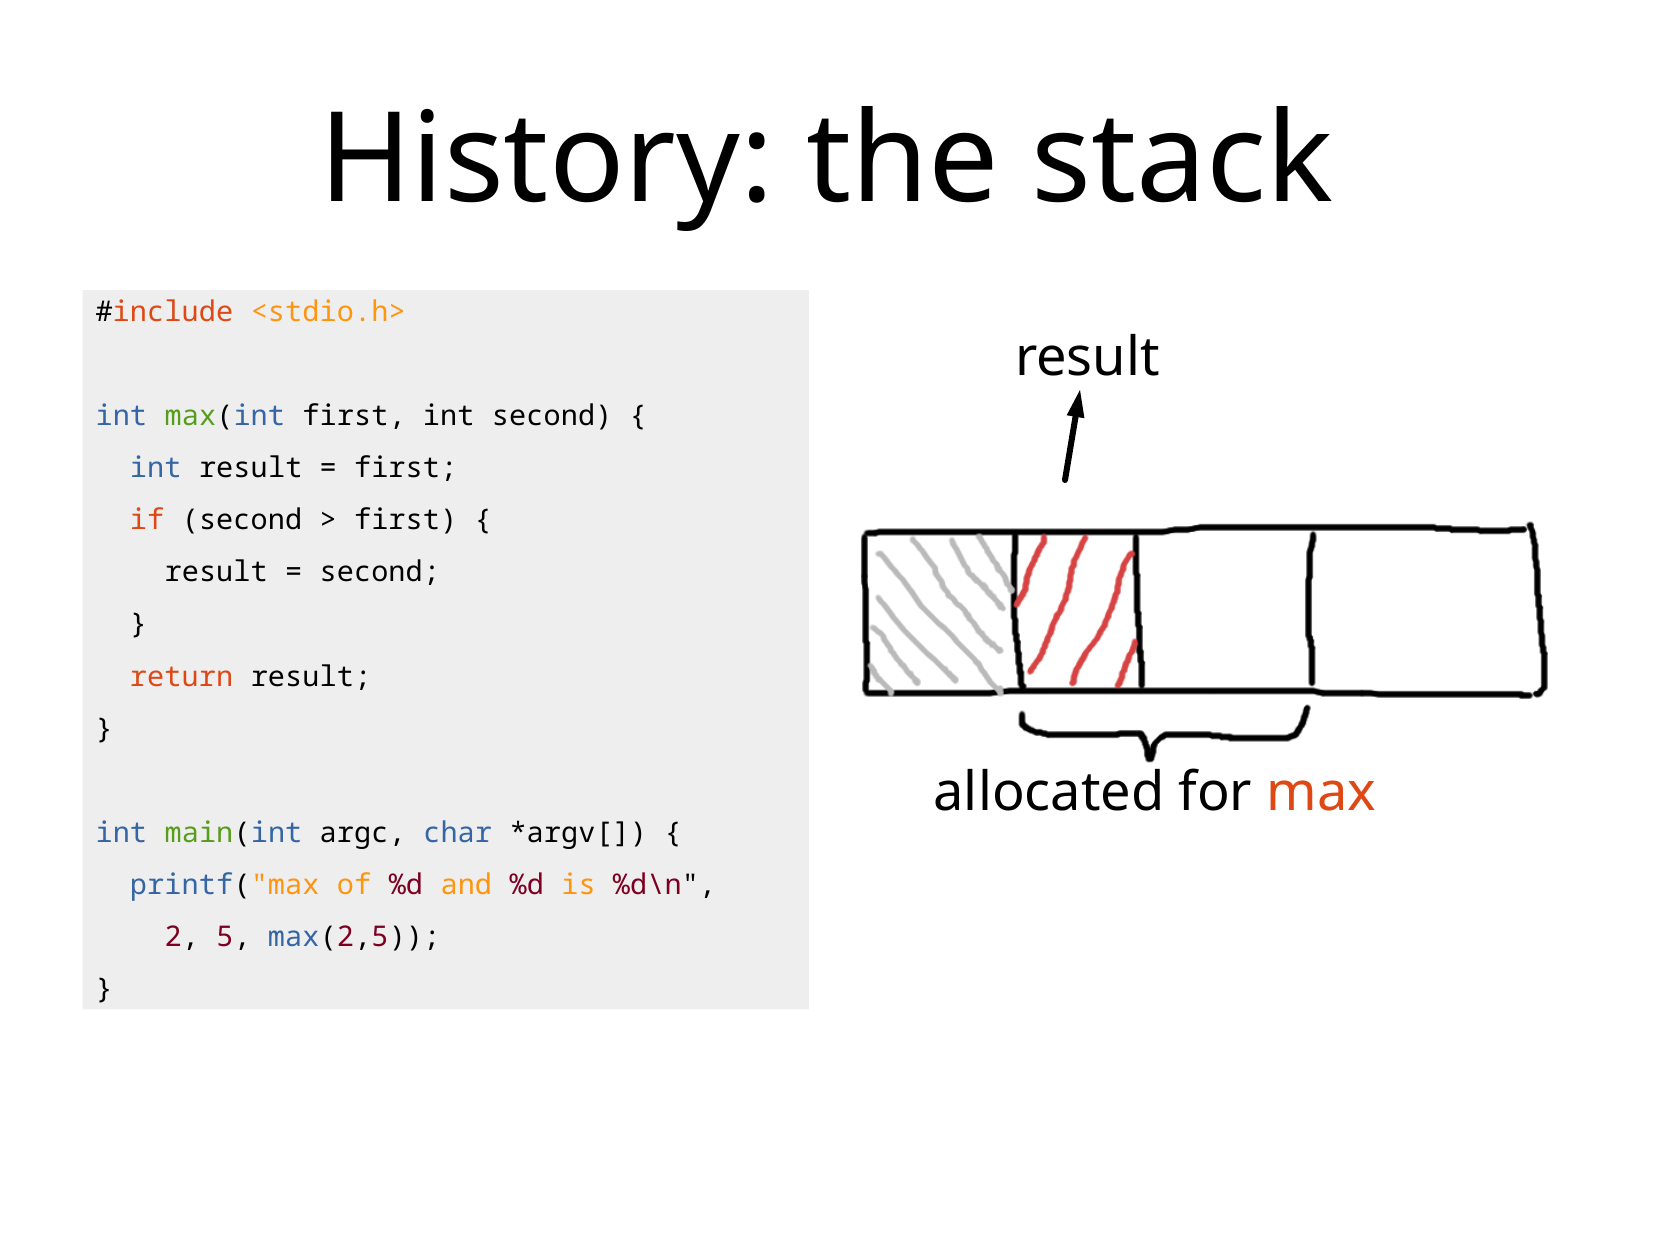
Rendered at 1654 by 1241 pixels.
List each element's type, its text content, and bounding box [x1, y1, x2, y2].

list #include <stdio.h> int max(int first, int second) { int result = first; if (second > first) { result = second; } return result; } int main(int argc, char *argv[]) { printf("max of %d and %d is %d\n", 2, 5, max(2,5)); } [82, 290, 809, 1010]
title History: the stack [82, 49, 1571, 257]
title allocated for max [930, 737, 1381, 841]
picture [845, 509, 1572, 790]
title result [1005, 302, 1171, 406]
